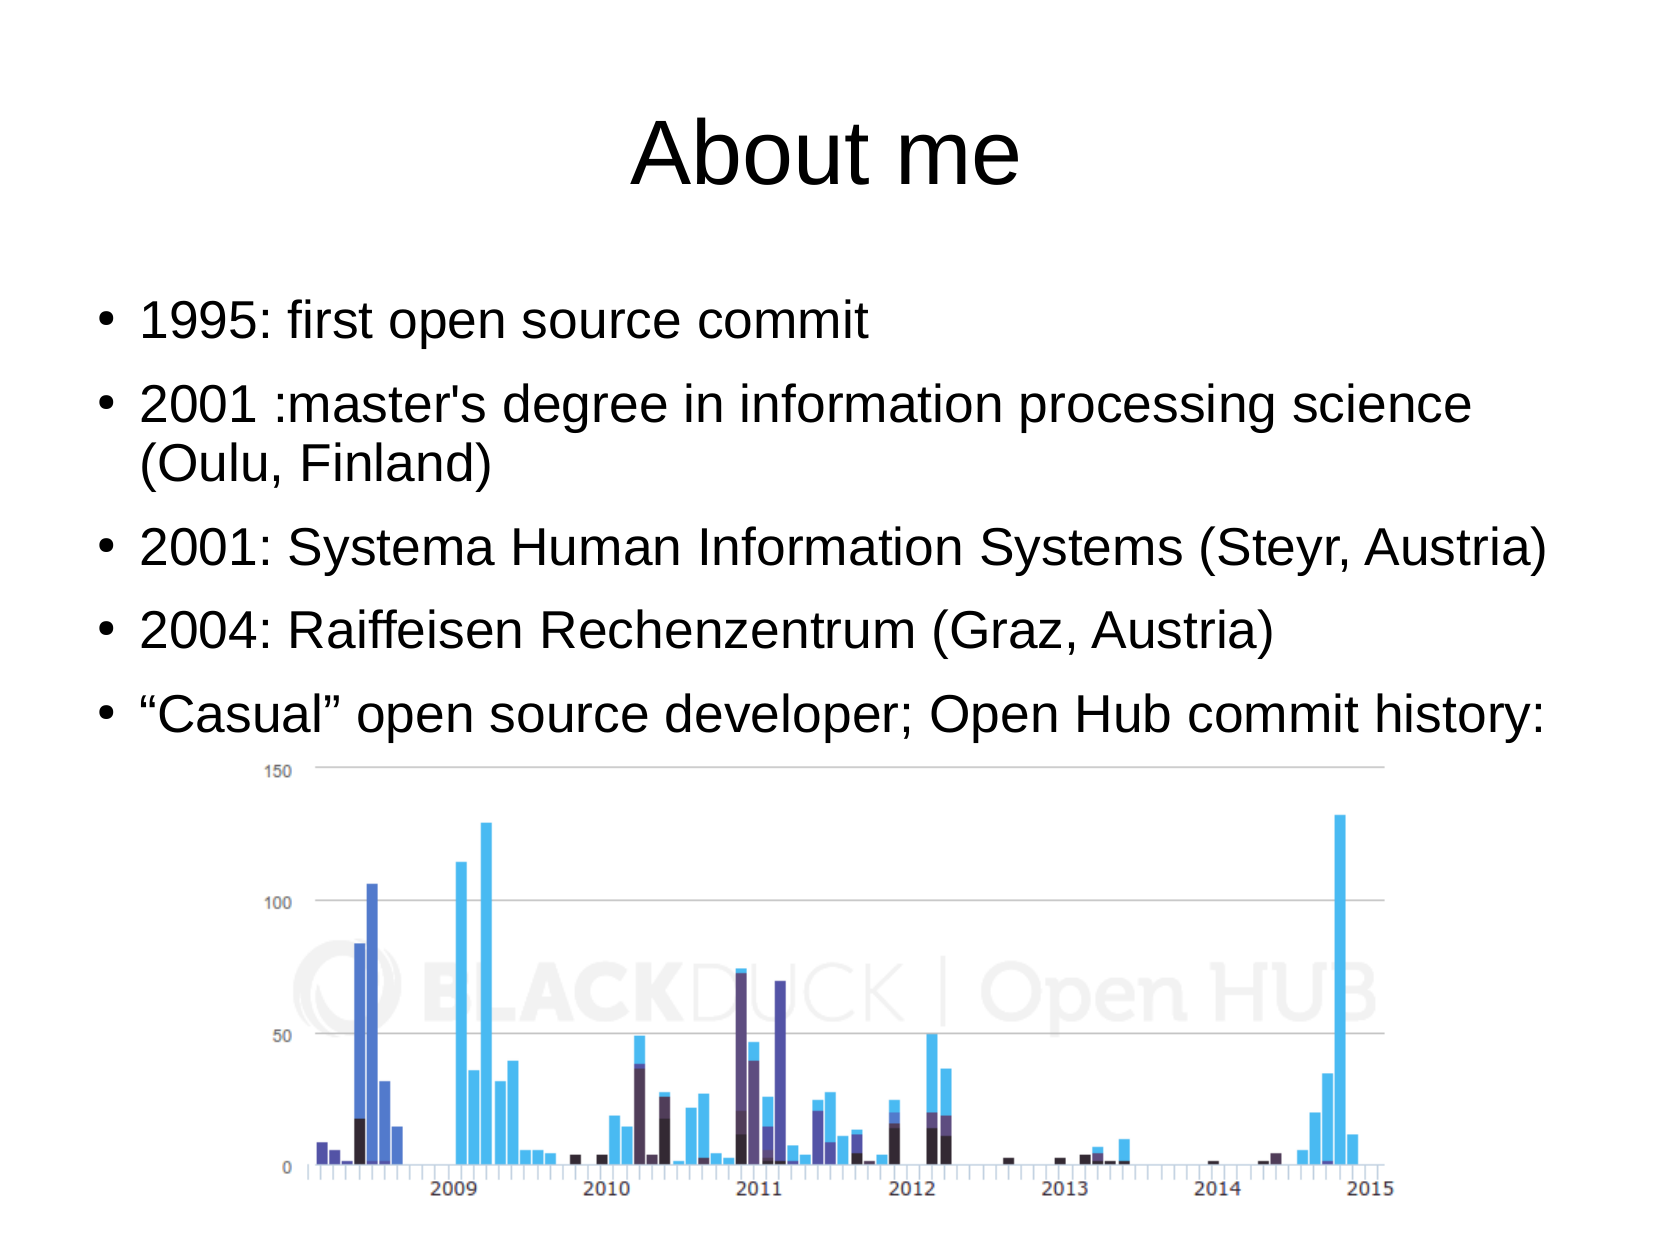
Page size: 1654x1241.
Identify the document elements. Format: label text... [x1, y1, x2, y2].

picture [256, 751, 1399, 1202]
title About me [82, 49, 1571, 257]
list 1995: first open source commit 2001 :master's degree in information processing science (Oulu, Finland) 2001: Systema Human Information Systems (Steyr, Austria) 2004: Raiffeisen Rechenzentrum (Graz, Austria) “Casual” open source developer; Open Hub commit history: [82, 290, 1571, 751]
